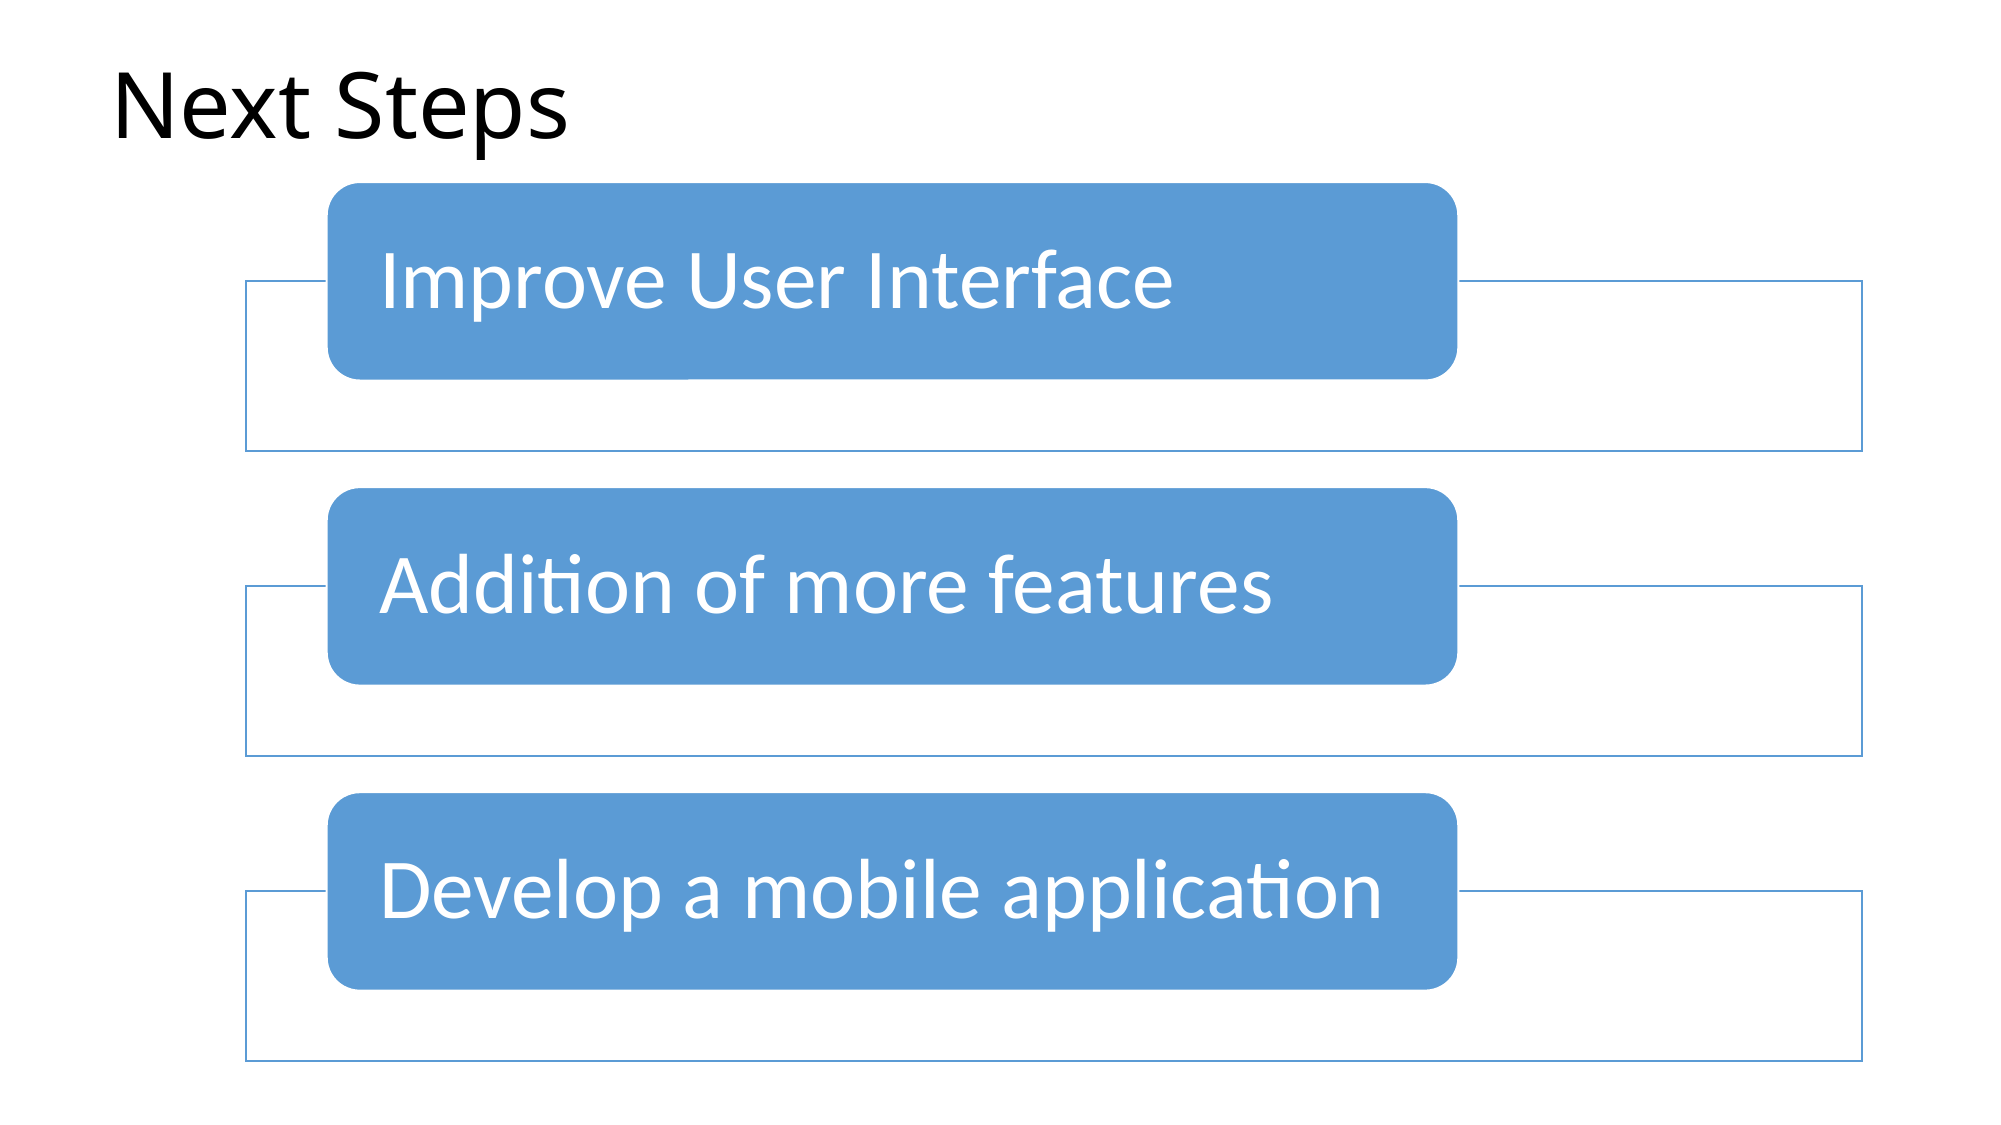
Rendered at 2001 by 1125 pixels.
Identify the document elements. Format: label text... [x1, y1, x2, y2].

text_box Addition of more features [326, 487, 1459, 686]
text_box [245, 586, 1863, 756]
text_box [245, 891, 1863, 1061]
title Next Steps [95, 0, 1821, 218]
text_box [245, 281, 1863, 451]
text_box Develop a mobile application [326, 792, 1459, 991]
text_box Improve User Interface [326, 182, 1459, 381]
